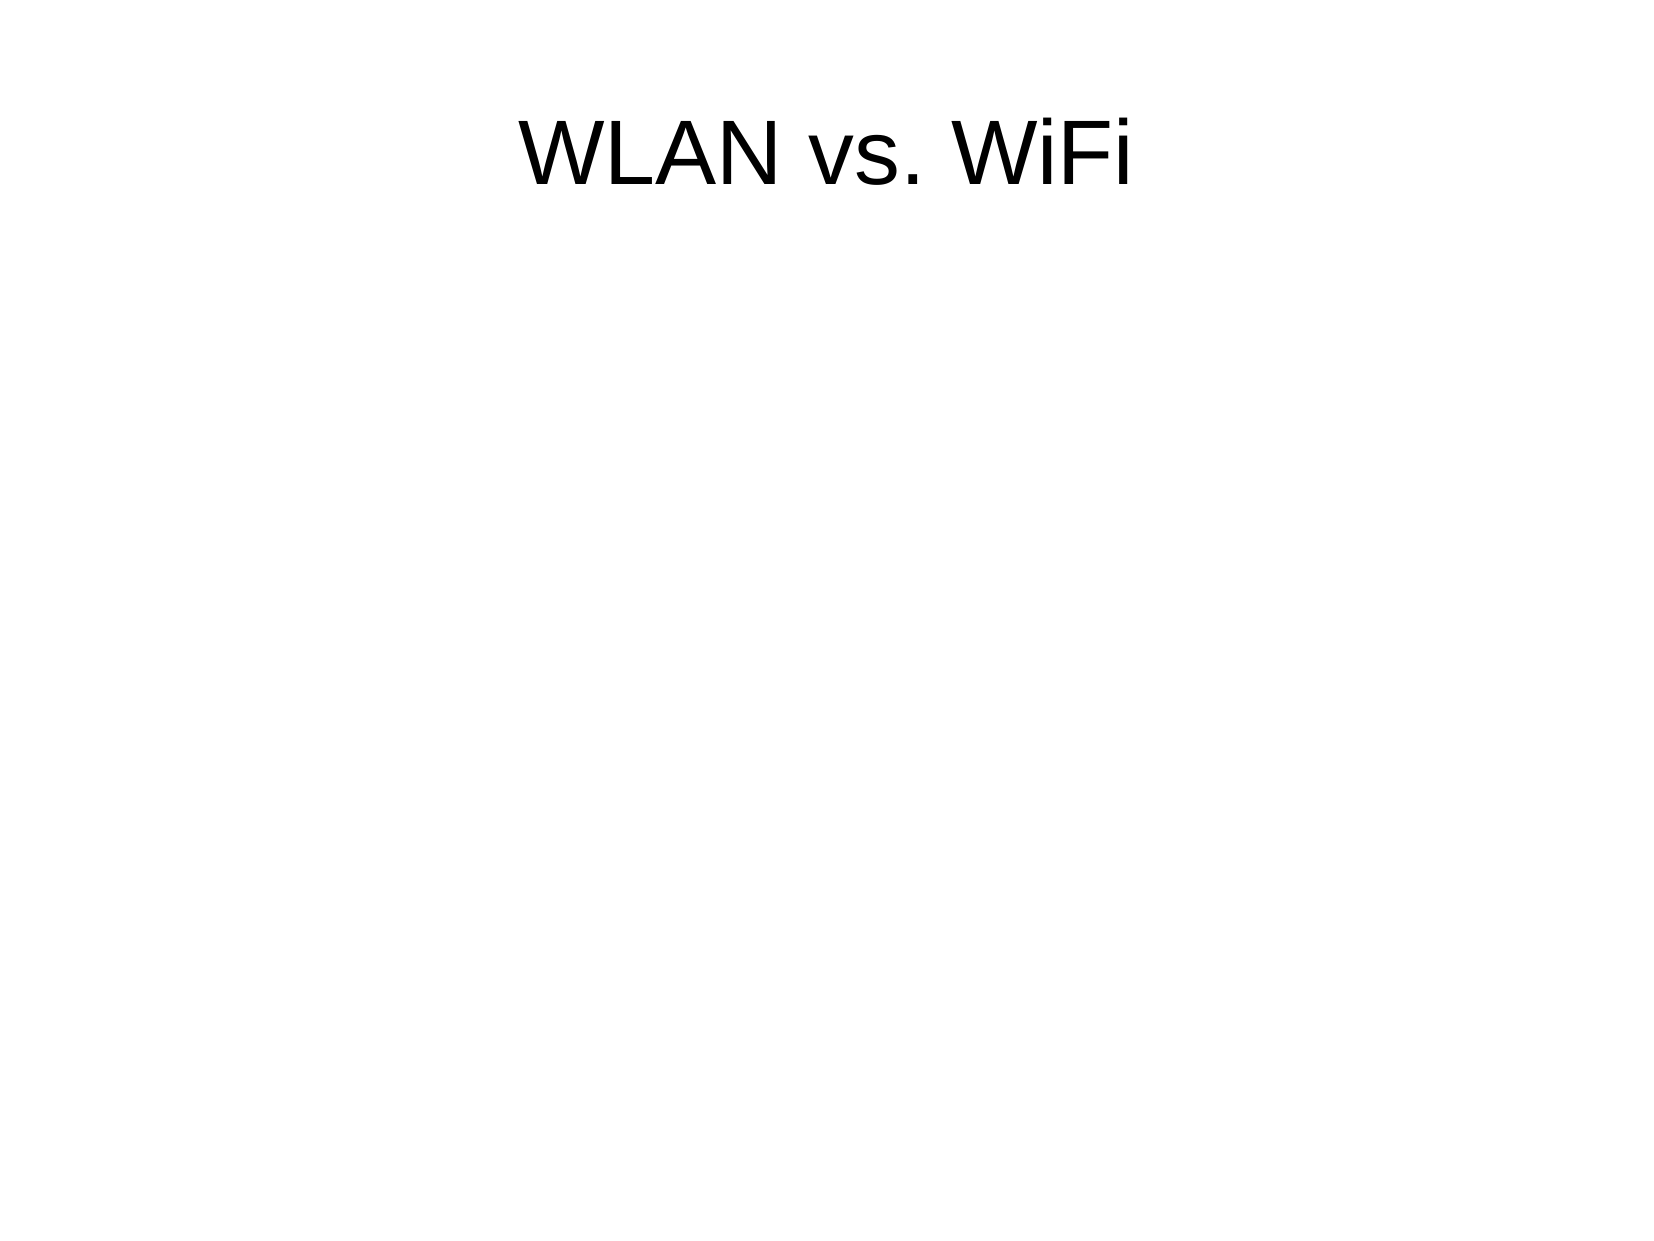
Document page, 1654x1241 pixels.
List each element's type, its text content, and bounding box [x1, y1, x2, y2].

title WLAN vs. WiFi [82, 49, 1571, 257]
